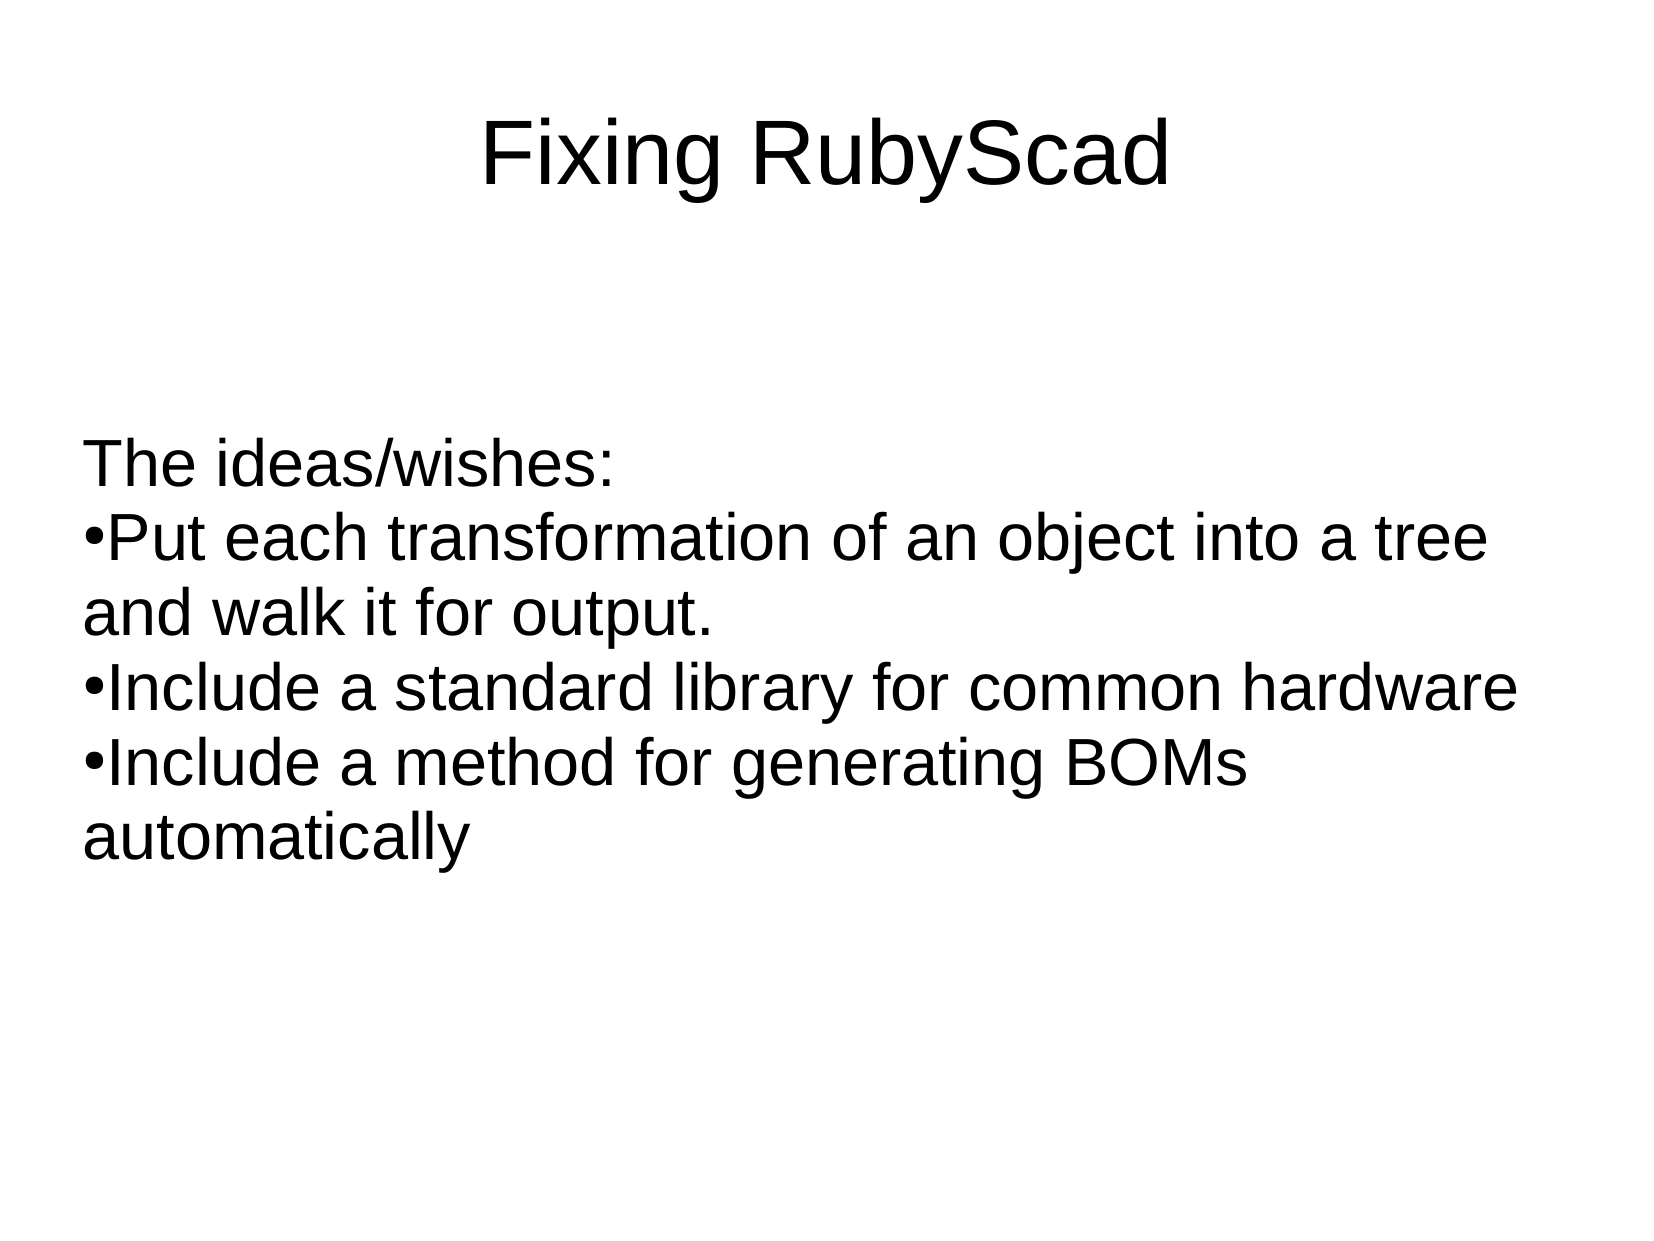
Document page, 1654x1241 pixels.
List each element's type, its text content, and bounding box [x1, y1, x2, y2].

title Fixing RubyScad [82, 49, 1571, 257]
subtitle The ideas/wishes: Put each transformation of an object into a tree and walk it for output. Include a standard library for common hardware Include a method for generating BOMs automatically [82, 290, 1571, 1010]
